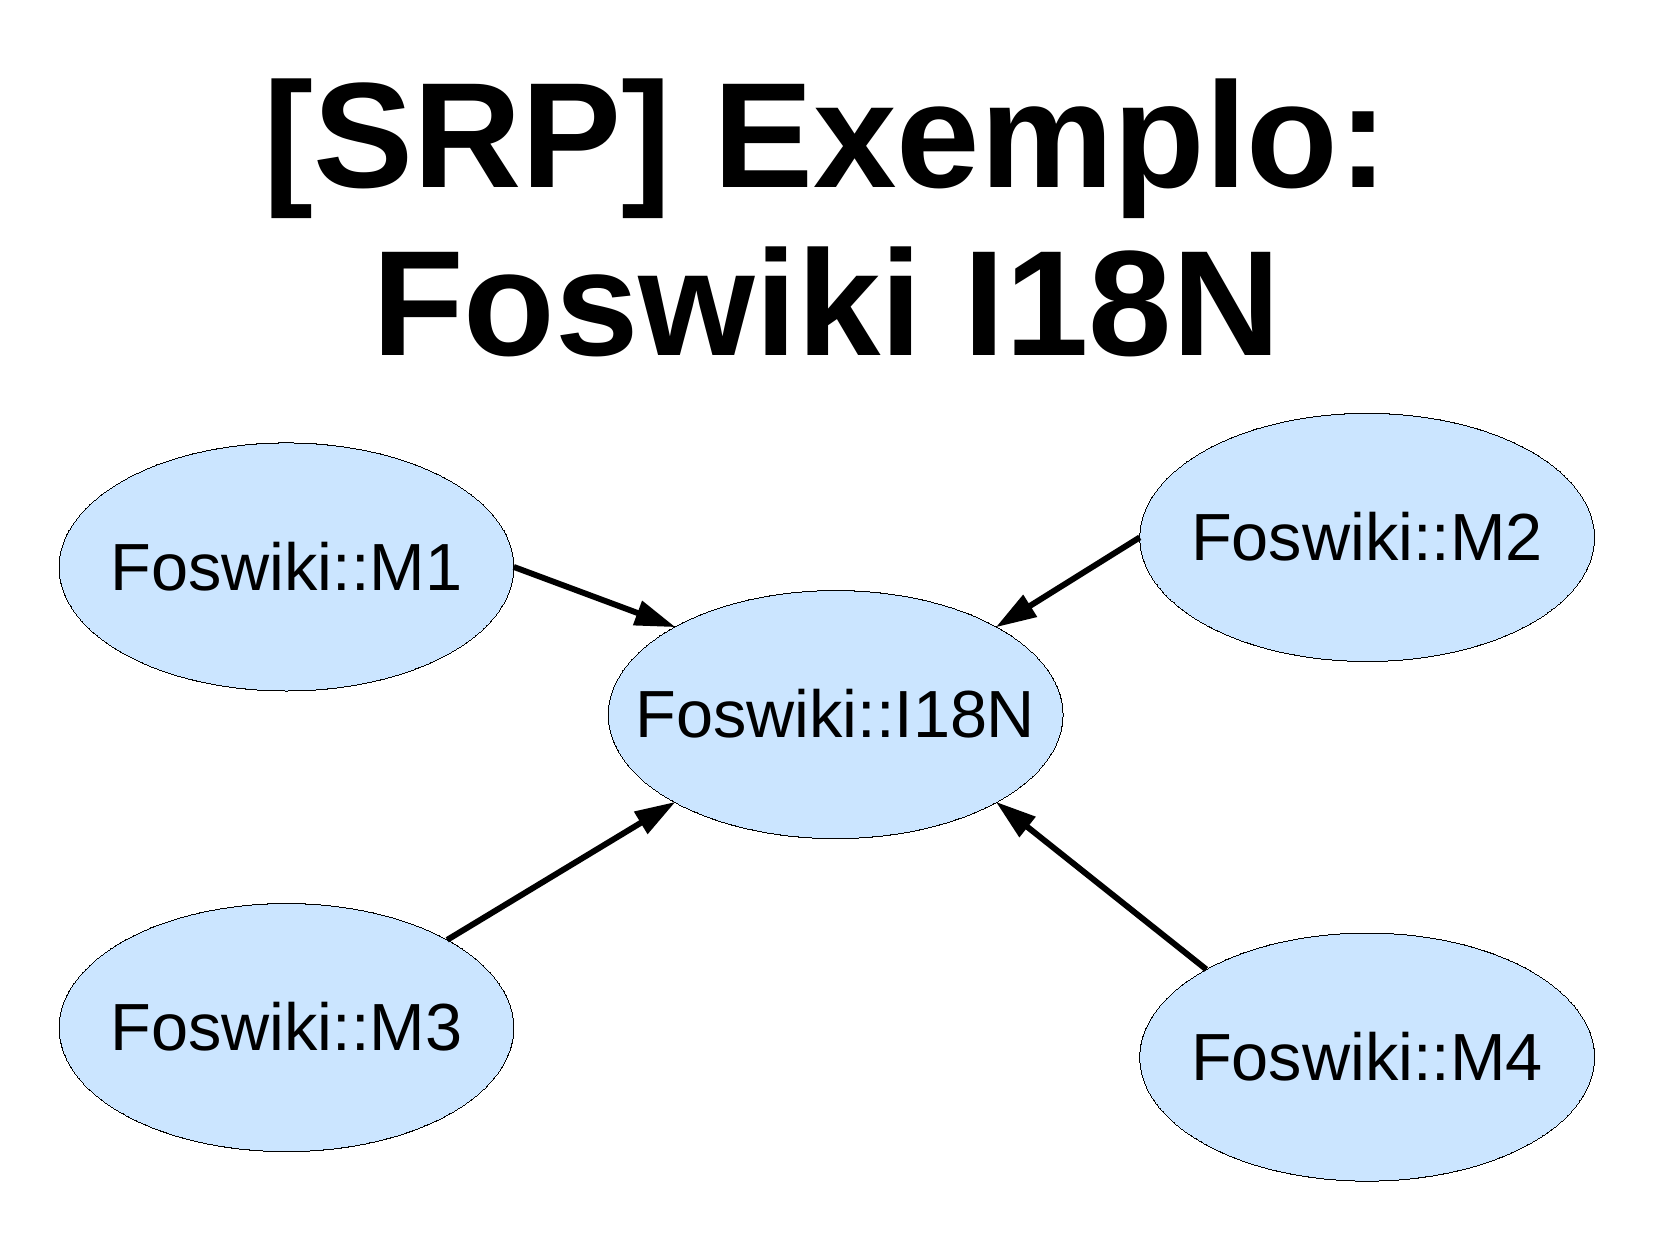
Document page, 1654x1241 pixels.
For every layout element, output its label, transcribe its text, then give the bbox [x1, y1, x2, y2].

text_box Foswiki::M3 [59, 903, 514, 1152]
text_box Foswiki::I18N [608, 590, 1064, 839]
text_box Foswiki::M4 [1139, 933, 1595, 1182]
text_box Foswiki::M2 [1139, 413, 1595, 662]
title [SRP] Exemplo: Foswiki I18N [82, 51, 1571, 387]
text_box Foswiki::M1 [59, 442, 514, 692]
